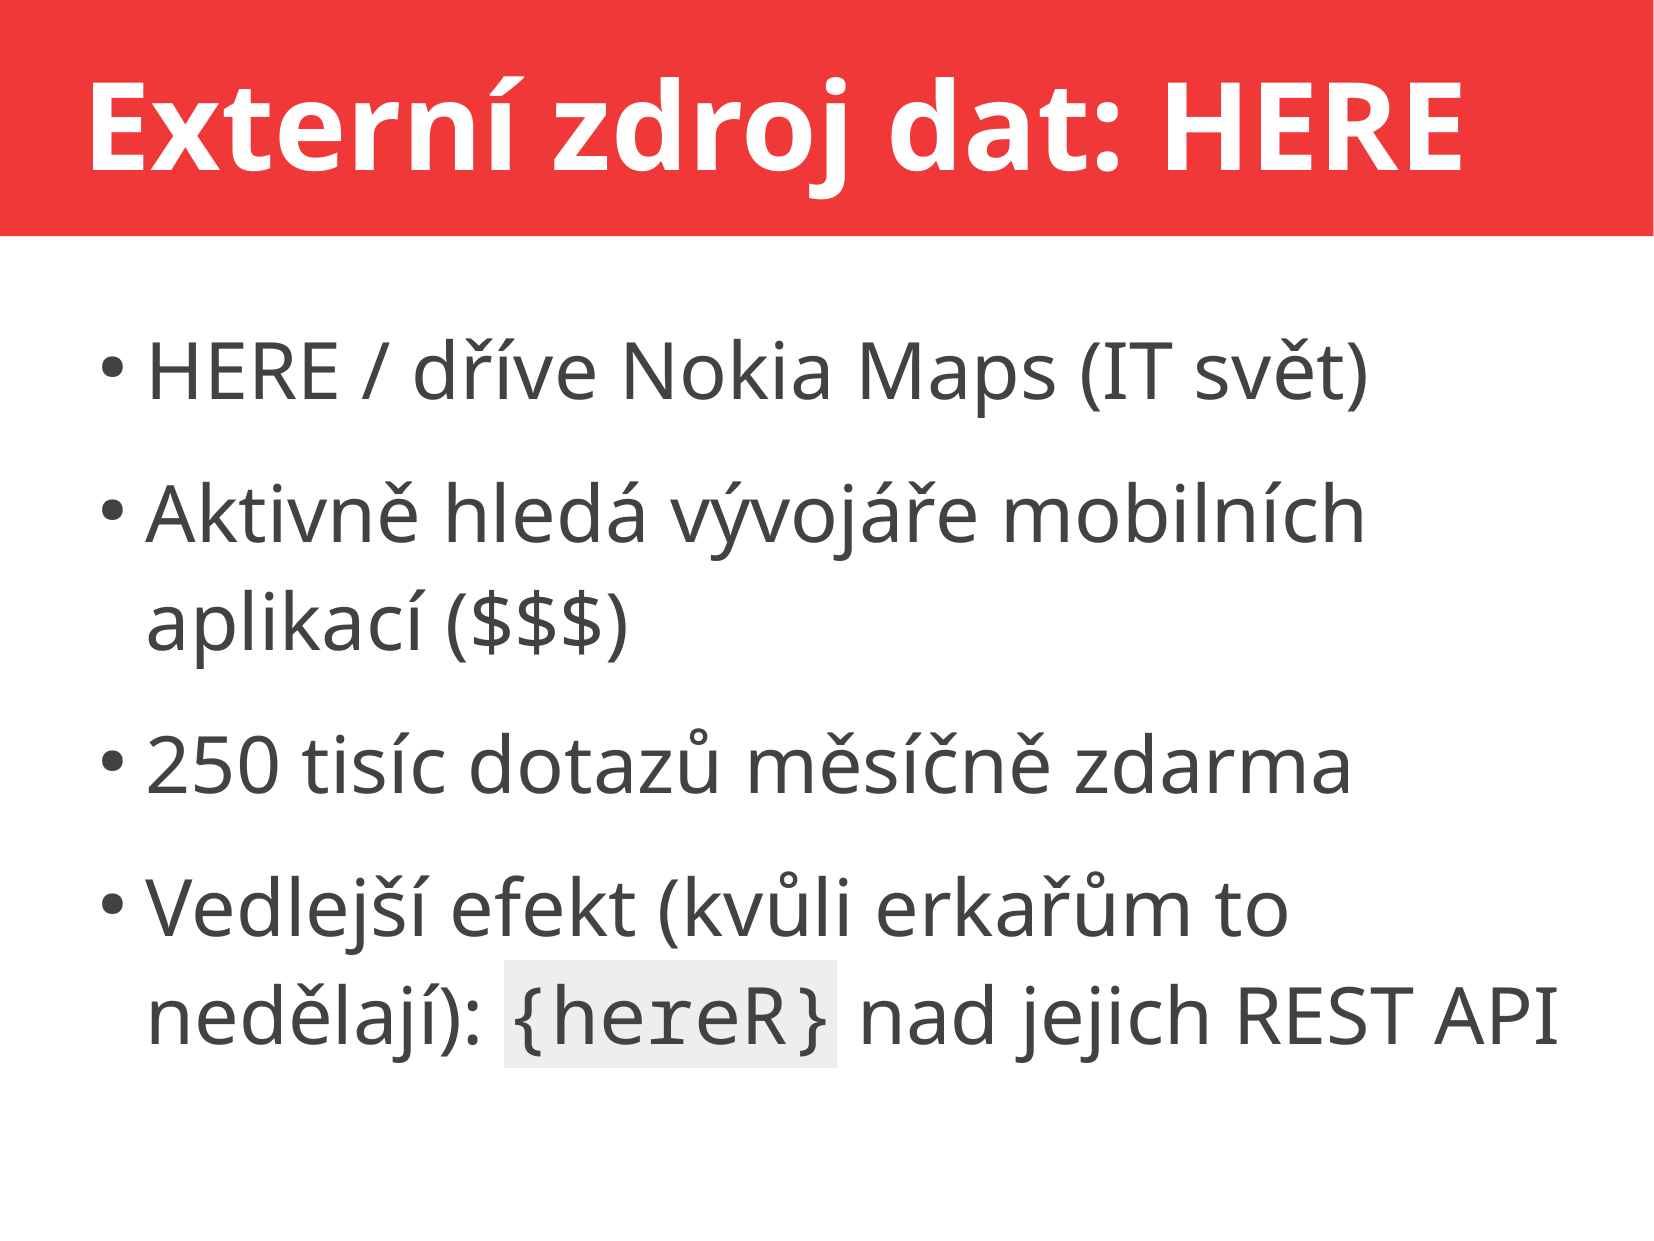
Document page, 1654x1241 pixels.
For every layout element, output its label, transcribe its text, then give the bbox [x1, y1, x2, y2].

title Externí zdroj dat: HERE [82, 19, 1571, 227]
list HERE / dříve Nokia Maps (IT svět) Aktivně hledá vývojáře mobilních aplikací ($$$) 250 tisíc dotazů měsíčně zdarma Vedlejší efekt (kvůli erkařům to nedělají): {hereR} nad jejich REST API [82, 314, 1563, 1080]
